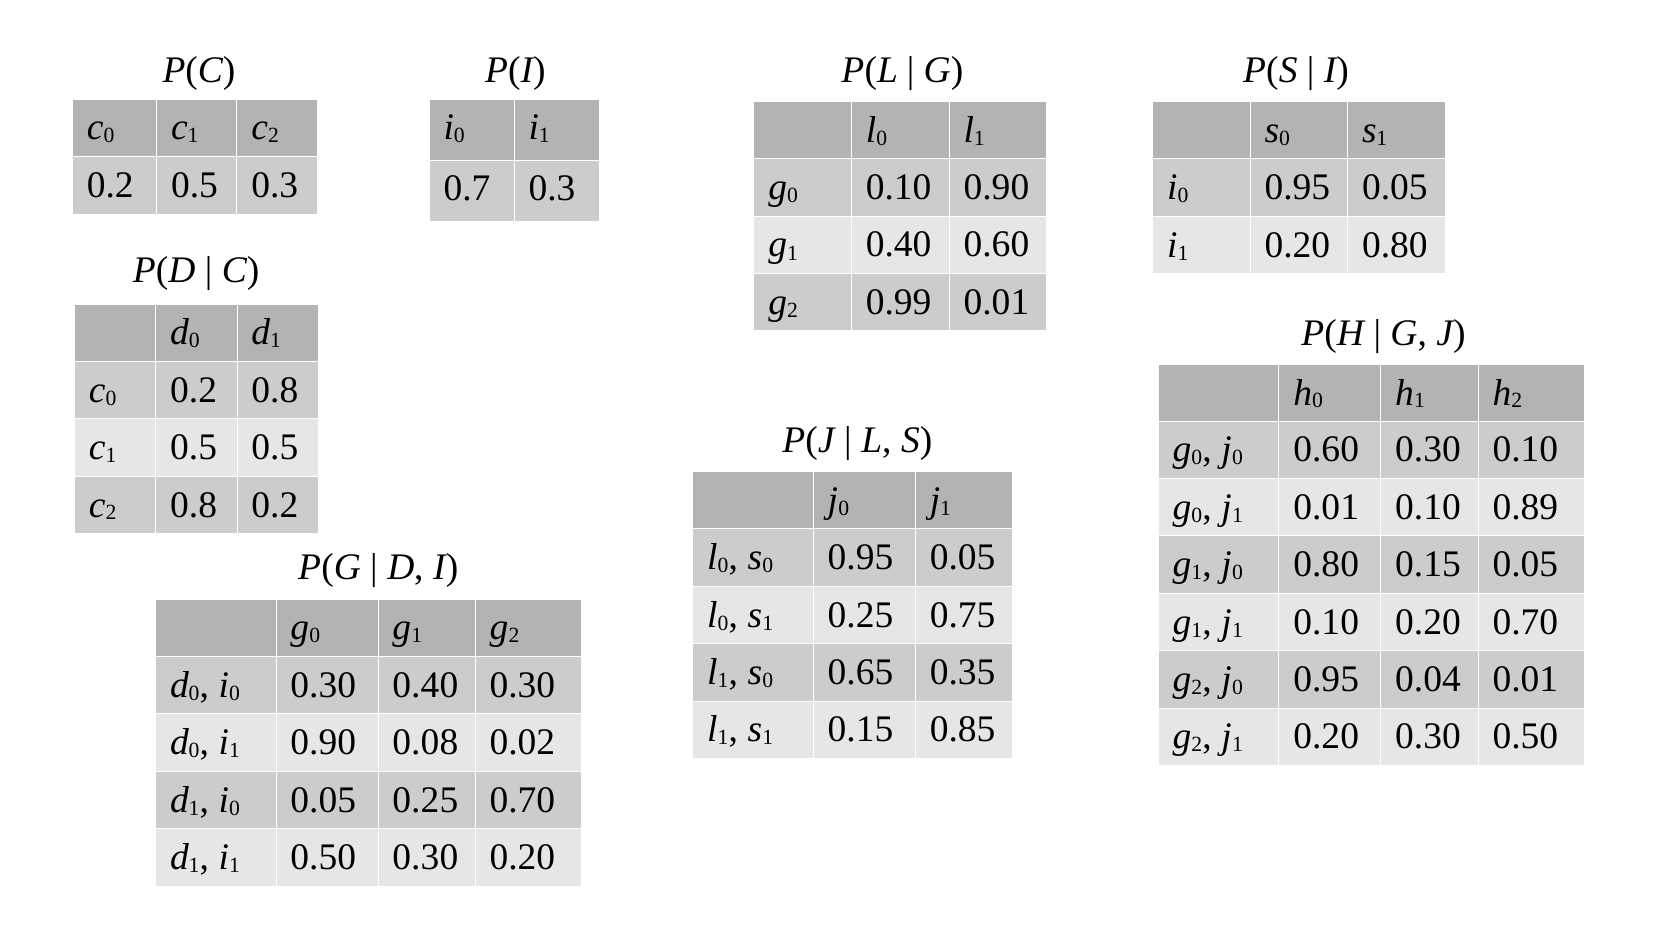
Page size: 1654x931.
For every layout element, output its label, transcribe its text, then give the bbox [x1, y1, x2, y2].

table_cell d0, i1 [156, 714, 276, 771]
table_header c1 [157, 100, 236, 156]
table_cell 0.95 [1251, 159, 1347, 216]
table_cell 0.01 [950, 274, 1046, 330]
table_cell c2 [75, 477, 155, 533]
table_cell d0, i0 [156, 657, 276, 713]
table_cell 0.3 [237, 157, 317, 214]
table_cell 0.08 [379, 714, 475, 771]
table_cell 0.30 [379, 829, 475, 886]
table_cell 0.30 [277, 657, 378, 713]
table_header [693, 472, 813, 528]
table_cell 0.70 [476, 772, 581, 828]
table_cell 0.30 [1381, 422, 1478, 478]
text_box P(G | D, I) [283, 539, 474, 599]
table_cell l0, s0 [693, 529, 813, 586]
table_cell 0.15 [814, 702, 915, 758]
table_cell 0.30 [476, 657, 581, 713]
table_header d1 [238, 305, 318, 361]
table_header l1 [950, 102, 1046, 158]
table_header [1159, 365, 1278, 421]
table_header i0 [430, 100, 514, 160]
table_cell 0.01 [1279, 479, 1380, 535]
table_cell 0.05 [1348, 159, 1445, 216]
table_cell 0.20 [1279, 709, 1380, 765]
table_cell 0.30 [1381, 709, 1478, 765]
table_cell 0.89 [1479, 479, 1584, 535]
table_cell 0.02 [476, 714, 581, 771]
table_header g0 [277, 600, 378, 656]
text_box P(H | G, J) [1286, 304, 1481, 364]
table_cell l1, s1 [693, 702, 813, 758]
table_cell 0.15 [1381, 536, 1478, 593]
table_header h0 [1279, 365, 1380, 421]
table_cell 0.99 [852, 274, 949, 330]
table_cell 0.20 [476, 829, 581, 886]
table_cell 0.10 [1279, 594, 1380, 650]
table_cell 0.75 [916, 587, 1012, 643]
table_cell 0.2 [238, 477, 318, 533]
table_cell 0.40 [379, 657, 475, 713]
table_cell l1, s0 [693, 644, 813, 701]
table_header g1 [379, 600, 475, 656]
table_cell g1 [754, 217, 851, 273]
table_header g2 [476, 600, 581, 656]
table_cell 0.95 [1279, 651, 1380, 708]
table_cell 0.10 [1479, 422, 1584, 478]
table_cell i0 [1153, 159, 1250, 216]
table_cell 0.7 [430, 161, 514, 221]
table_cell 0.5 [157, 157, 236, 214]
table_cell 0.2 [73, 157, 156, 214]
table_cell g1, j1 [1159, 594, 1278, 650]
table_cell 0.2 [156, 362, 237, 418]
table_cell 0.01 [1479, 651, 1584, 708]
table_cell i1 [1153, 217, 1250, 273]
table_cell 0.10 [1381, 479, 1478, 535]
table_header s1 [1348, 102, 1445, 158]
text_box P(L | G) [826, 41, 979, 101]
table_cell 0.50 [1479, 709, 1584, 765]
table_cell 0.85 [916, 702, 1012, 758]
table_cell 0.65 [814, 644, 915, 701]
table_header [75, 305, 155, 361]
table_cell g2, j0 [1159, 651, 1278, 708]
table_cell 0.60 [1279, 422, 1380, 478]
table_cell 0.90 [277, 714, 378, 771]
table_cell 0.95 [814, 529, 915, 586]
table_header [1153, 102, 1250, 158]
table_cell 0.90 [950, 159, 1046, 216]
text_box P(D | C) [118, 242, 275, 302]
table_cell 0.70 [1479, 594, 1584, 650]
table_cell c1 [75, 419, 155, 476]
table_cell 0.5 [156, 419, 237, 476]
table_header d0 [156, 305, 237, 361]
table_cell g2 [754, 274, 851, 330]
table_header h1 [1381, 365, 1478, 421]
table_cell 0.05 [277, 772, 378, 828]
table_header l0 [852, 102, 949, 158]
text_box P(I) [470, 41, 562, 98]
table_cell 0.25 [814, 587, 915, 643]
table_cell g2, j1 [1159, 709, 1278, 765]
table_cell 0.8 [238, 362, 318, 418]
table_cell 0.80 [1348, 217, 1445, 273]
table_header h2 [1479, 365, 1584, 421]
table_cell 0.20 [1251, 217, 1347, 273]
table_cell 0.80 [1279, 536, 1380, 593]
table_cell 0.60 [950, 217, 1046, 273]
table_cell 0.50 [277, 829, 378, 886]
table_cell g0, j1 [1159, 479, 1278, 535]
table_cell 0.3 [515, 161, 599, 221]
text_box P(C) [147, 41, 253, 98]
table_cell 0.20 [1381, 594, 1478, 650]
text_box P(S | I) [1228, 41, 1371, 101]
table_cell g0, j0 [1159, 422, 1278, 478]
table_cell 0.05 [916, 529, 1012, 586]
table_cell d1, i0 [156, 772, 276, 828]
table_cell 0.10 [852, 159, 949, 216]
table_cell 0.40 [852, 217, 949, 273]
text_box P(J | L, S) [767, 412, 962, 472]
table_cell c0 [75, 362, 155, 418]
table_cell d1, i1 [156, 829, 276, 886]
table_cell g0 [754, 159, 851, 216]
table_cell l0, s1 [693, 587, 813, 643]
table_cell 0.05 [1479, 536, 1584, 593]
table_cell 0.25 [379, 772, 475, 828]
table_cell 0.8 [156, 477, 237, 533]
table_cell 0.35 [916, 644, 1012, 701]
table_header i1 [515, 100, 599, 160]
table_header s0 [1251, 102, 1347, 158]
table_header c0 [73, 100, 156, 156]
table_header j1 [916, 472, 1012, 528]
table_cell 0.5 [238, 419, 318, 476]
table_header [754, 102, 851, 158]
table_header c2 [237, 100, 317, 156]
table_header j0 [814, 472, 915, 528]
table_cell g1, j0 [1159, 536, 1278, 593]
table_header [156, 600, 276, 656]
table_cell 0.04 [1381, 651, 1478, 708]
